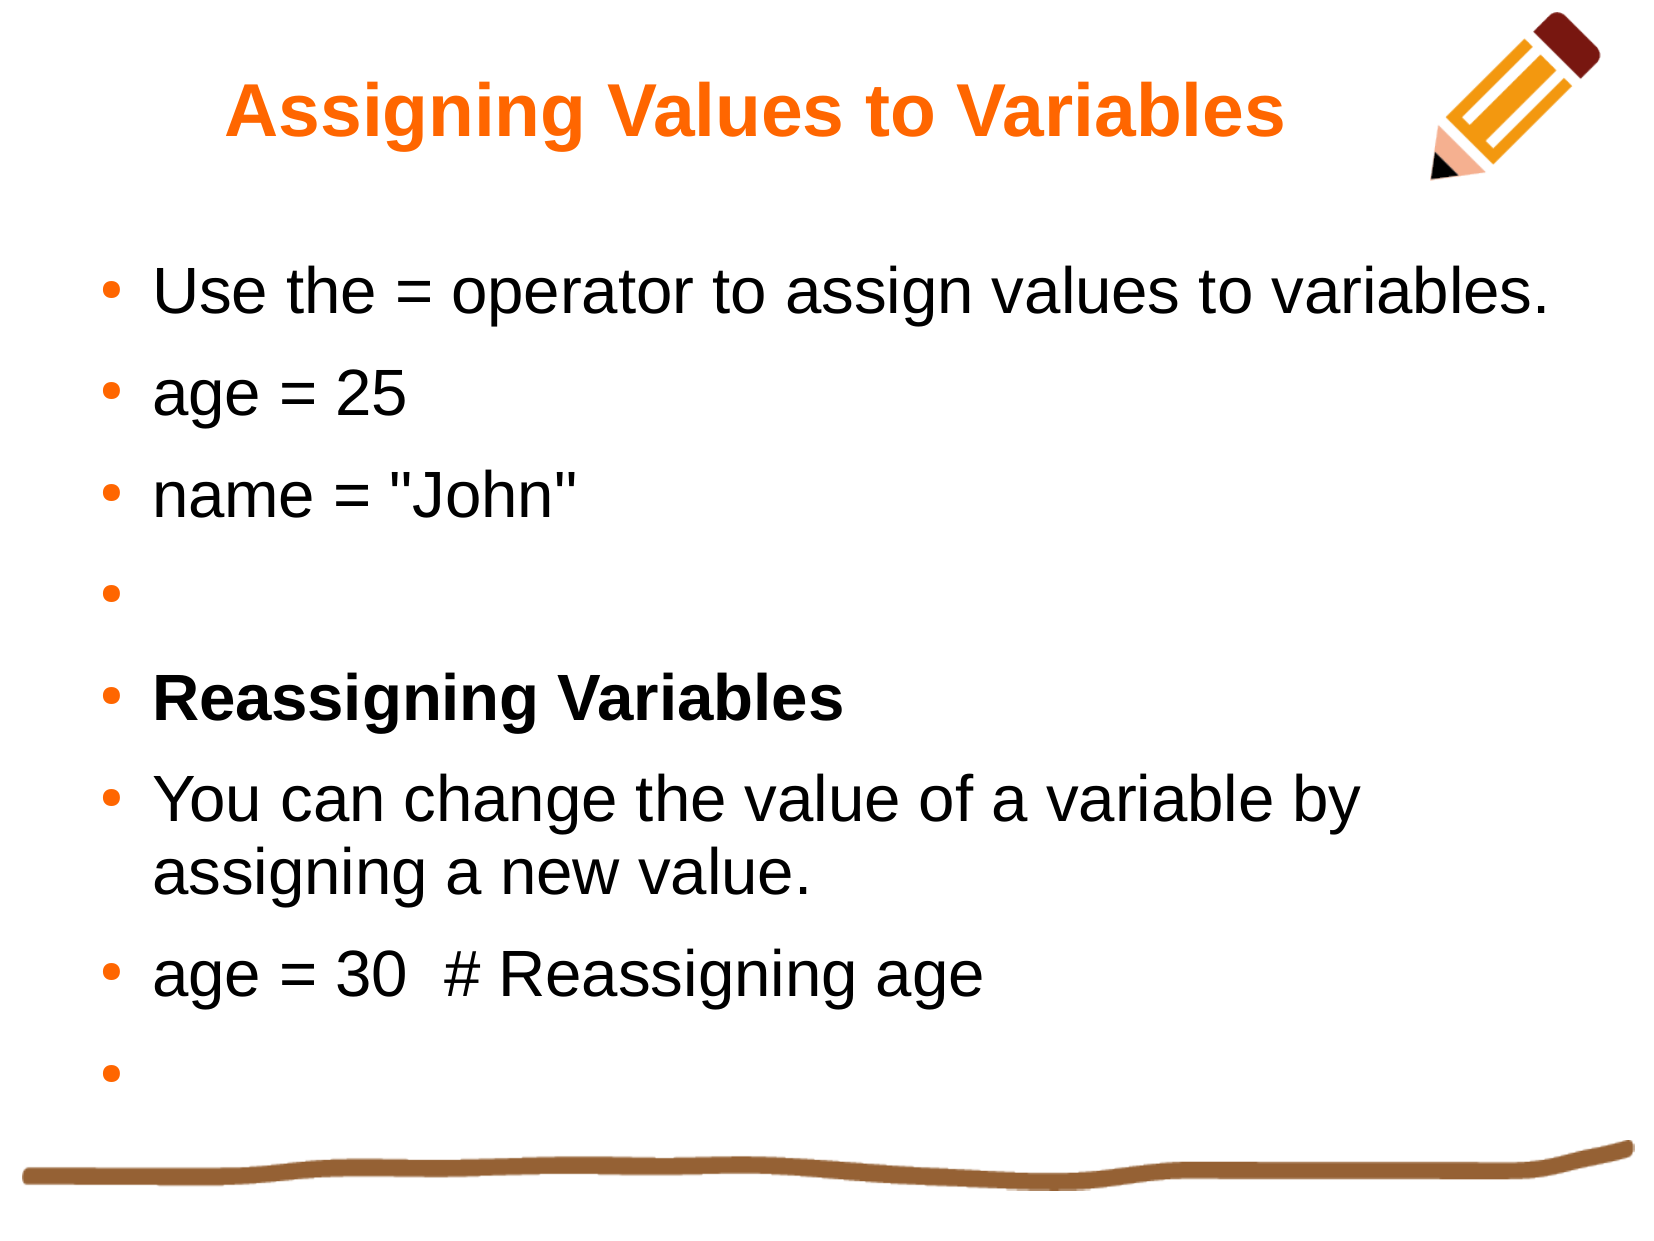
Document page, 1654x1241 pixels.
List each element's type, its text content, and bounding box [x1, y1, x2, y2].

title Assigning Values to Variables [82, 49, 1430, 172]
list Use the = operator to assign values to variables. age = 25 name = "John" Reassigning Variables You can change the value of a variable by assigning a new value. age = 30 # Reassigning age [82, 254, 1571, 1086]
picture [1430, 12, 1601, 181]
picture [22, 1140, 1635, 1191]
